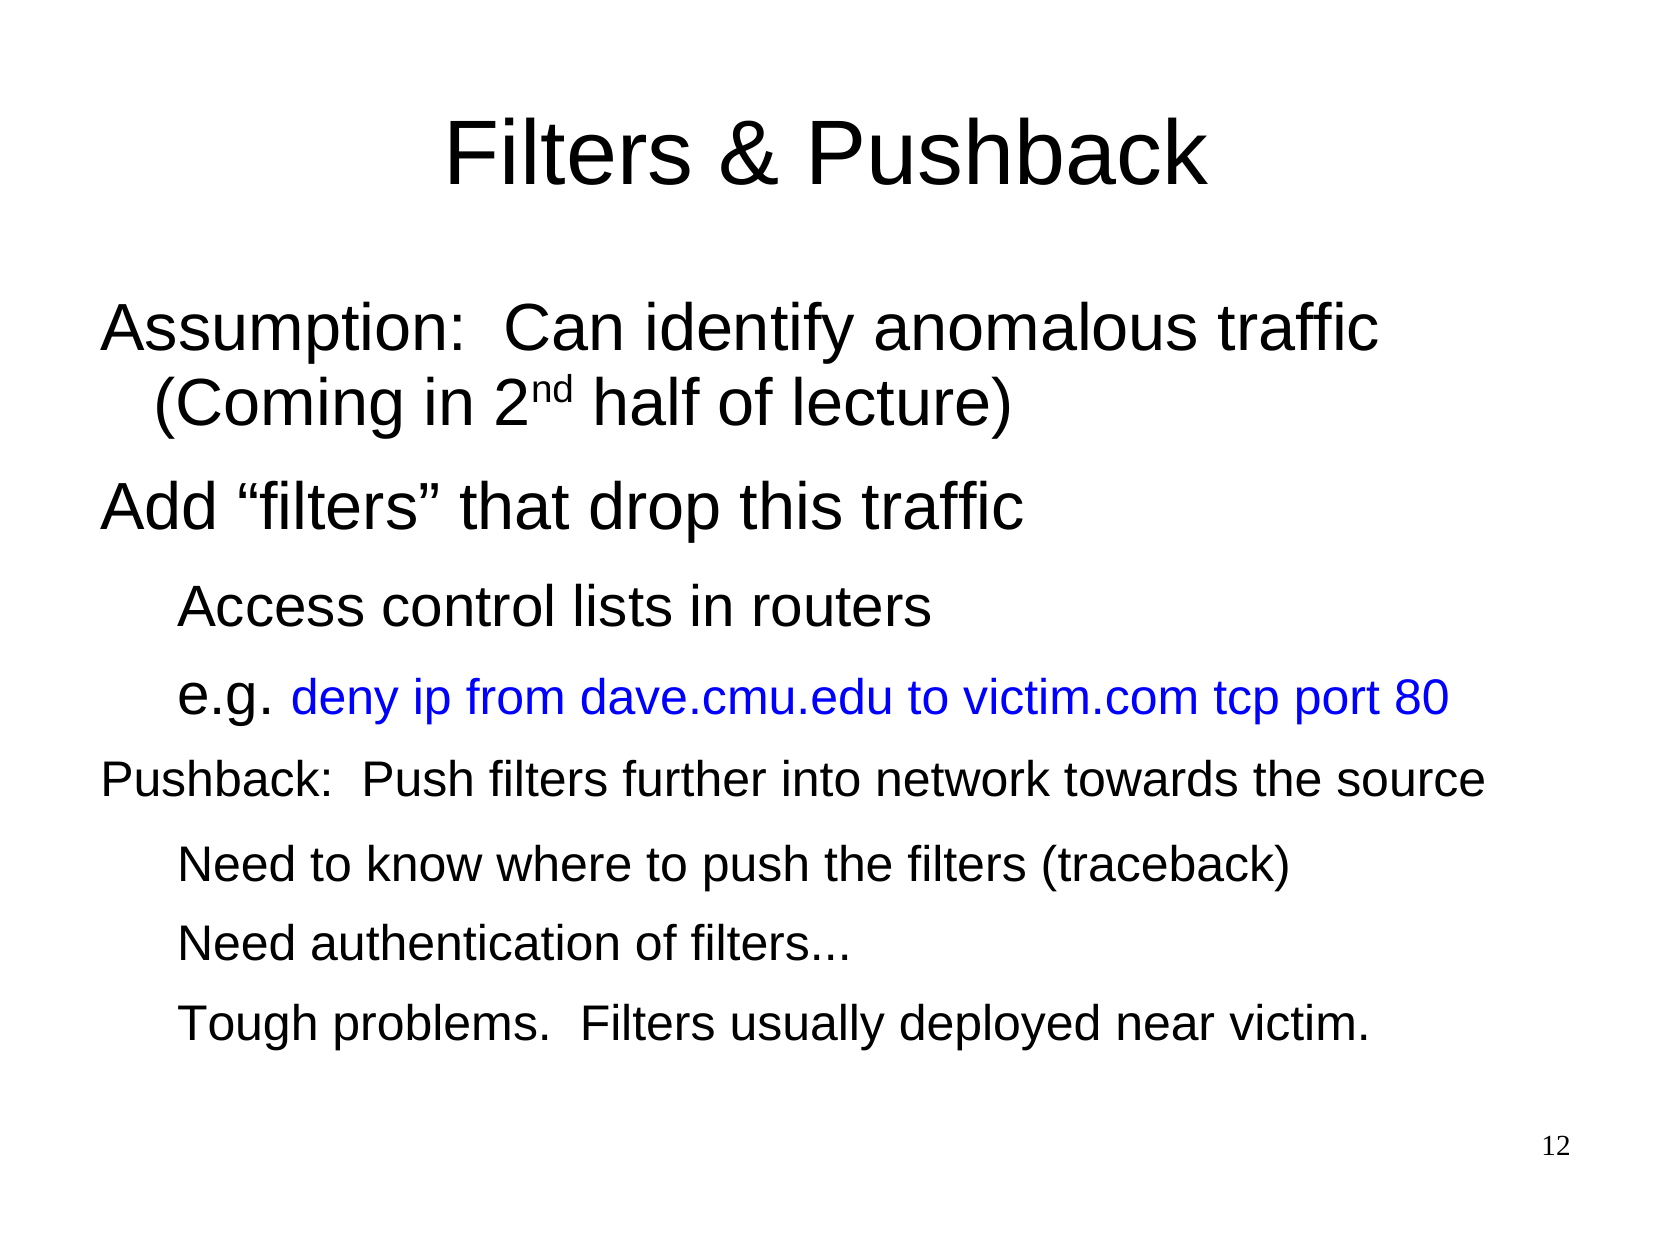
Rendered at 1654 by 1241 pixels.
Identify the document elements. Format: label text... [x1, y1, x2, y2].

list Assumption: Can identify anomalous traffic (Coming in 2nd half of lecture) Add “filters” that drop this traffic Access control lists in routers e.g. deny ip from dave.cmu.edu to victim.com tcp port 80 Pushback: Push filters further into network towards the source Need to know where to push the filters (traceback) Need authentication of filters... Tough problems. Filters usually deployed near victim. [82, 290, 1571, 1116]
title Filters & Pushback [82, 56, 1571, 250]
